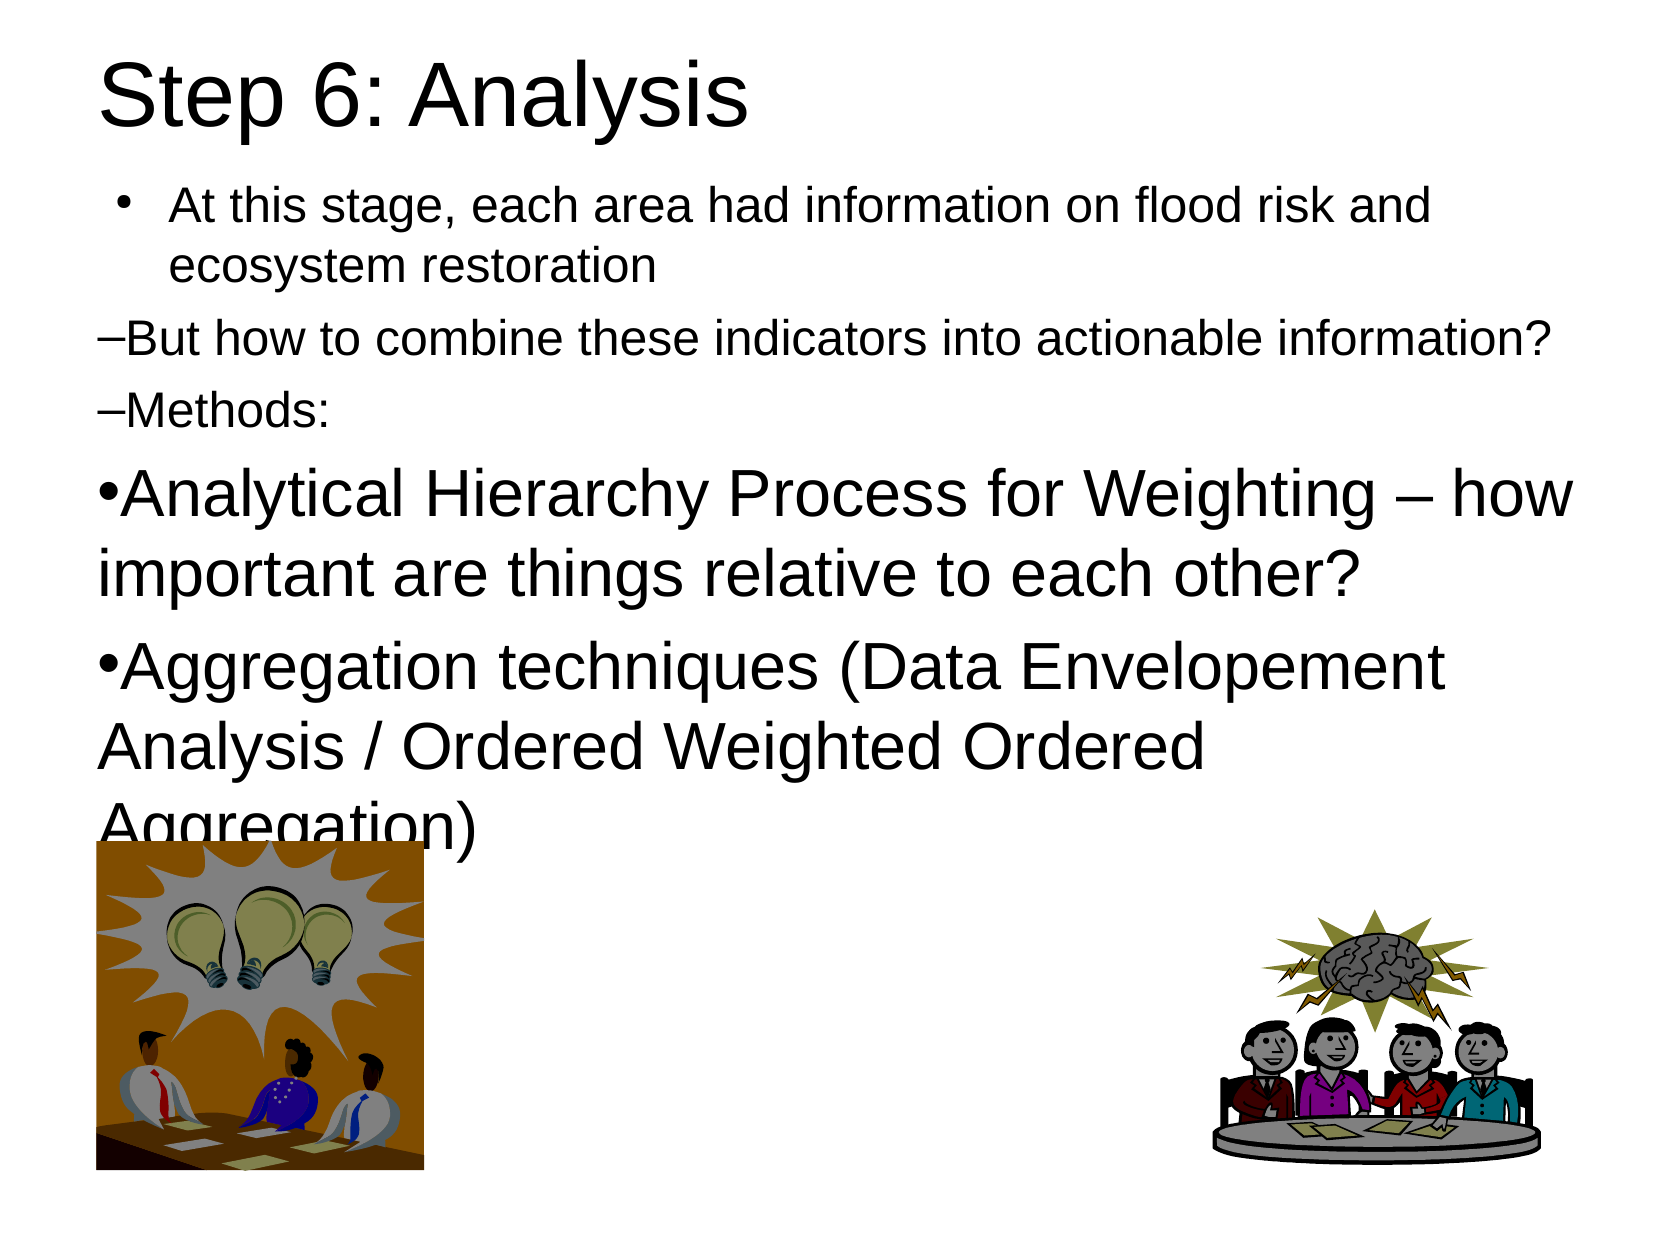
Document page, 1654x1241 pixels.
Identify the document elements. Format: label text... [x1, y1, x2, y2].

picture [96, 840, 425, 1171]
list At this stage, each area had information on flood risk and ecosystem restoration But how to combine these indicators into actionable information? Methods: Analytical Hierarchy Process for Weighting – how important are things relative to each other? Aggregation techniques (Data Envelopement Analysis / Ordered Weighted Ordered Aggregation) [82, 165, 1599, 984]
title Step 6: Analysis [82, 0, 1571, 165]
picture [1212, 909, 1541, 1165]
